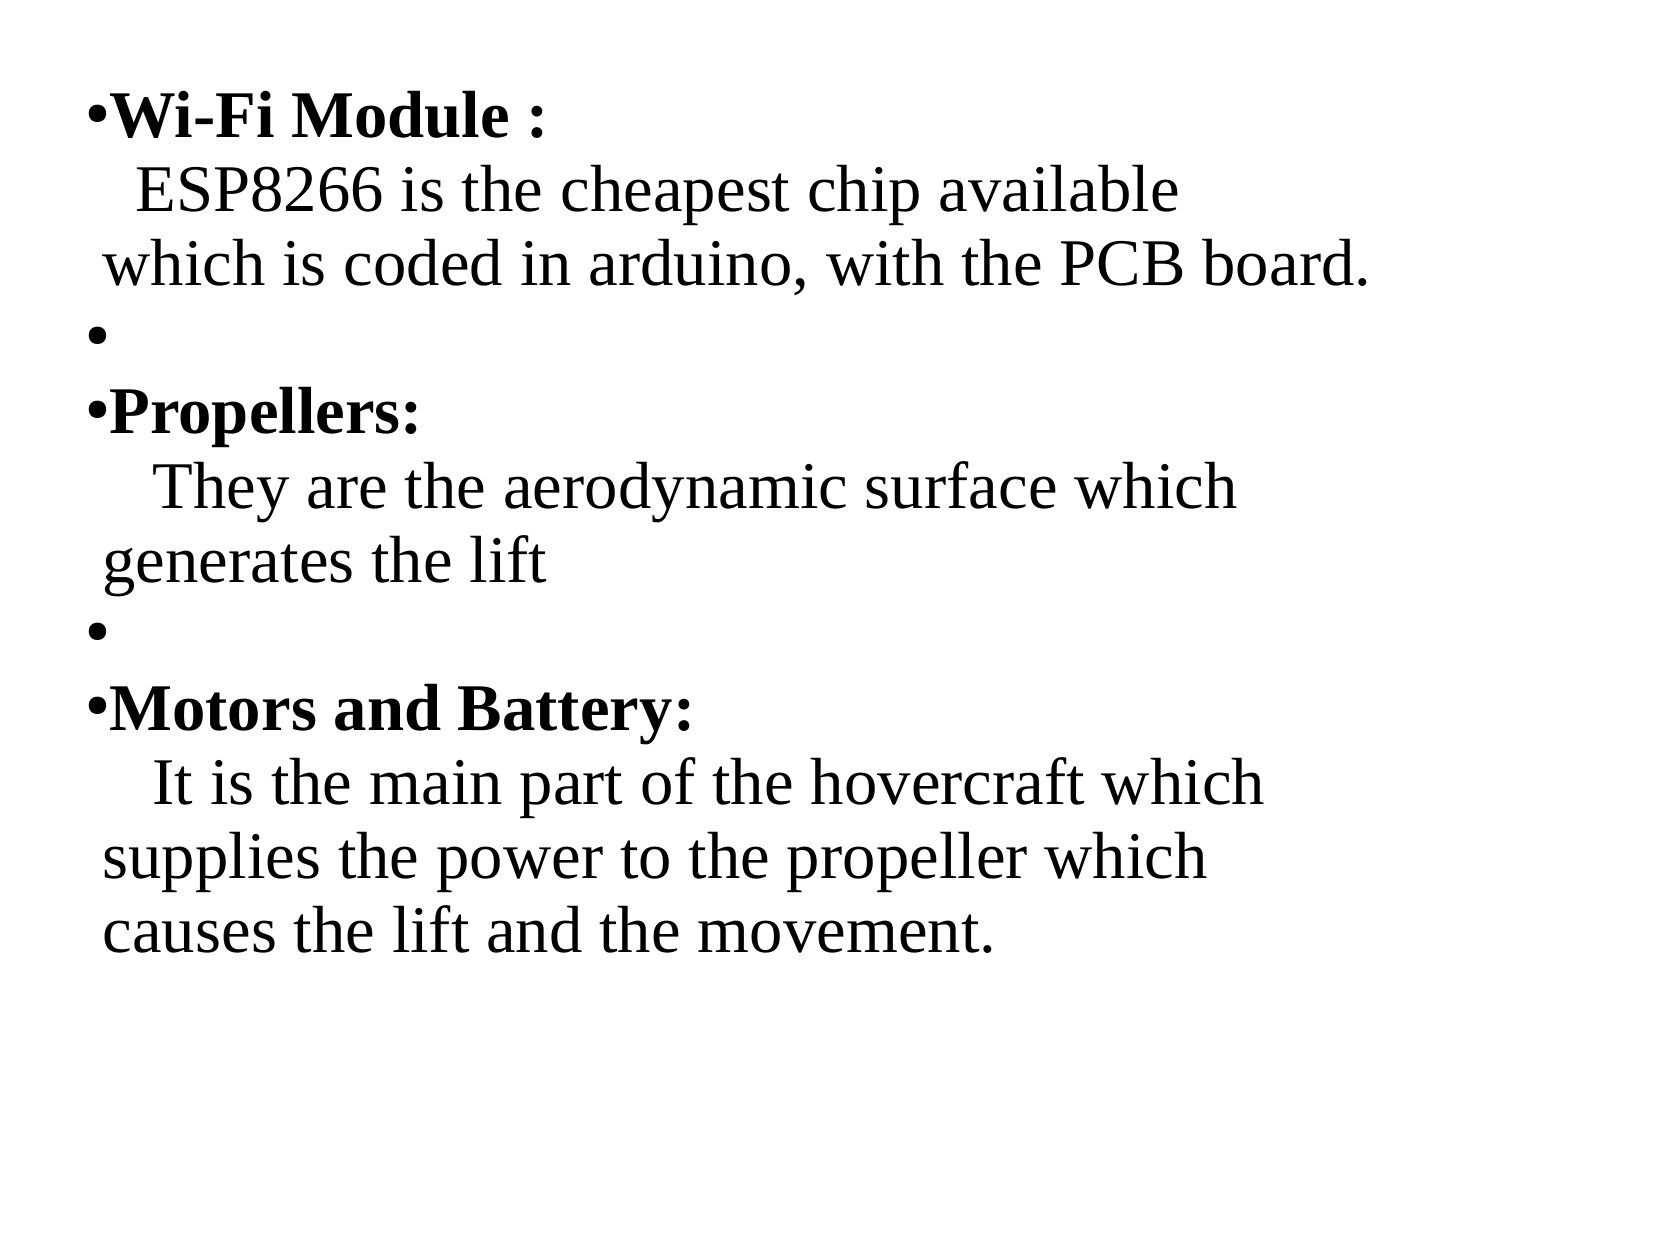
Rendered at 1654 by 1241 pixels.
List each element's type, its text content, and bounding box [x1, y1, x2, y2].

text_box Wi-Fi Module : ESP8266 is the cheapest chip available which is coded in arduino, with the PCB board. Propellers: They are the aerodynamic surface which generates the lift Motors and Battery: It is the main part of the hovercraft which supplies the power to the propeller which causes the lift and the movement. [70, 70, 1415, 1015]
